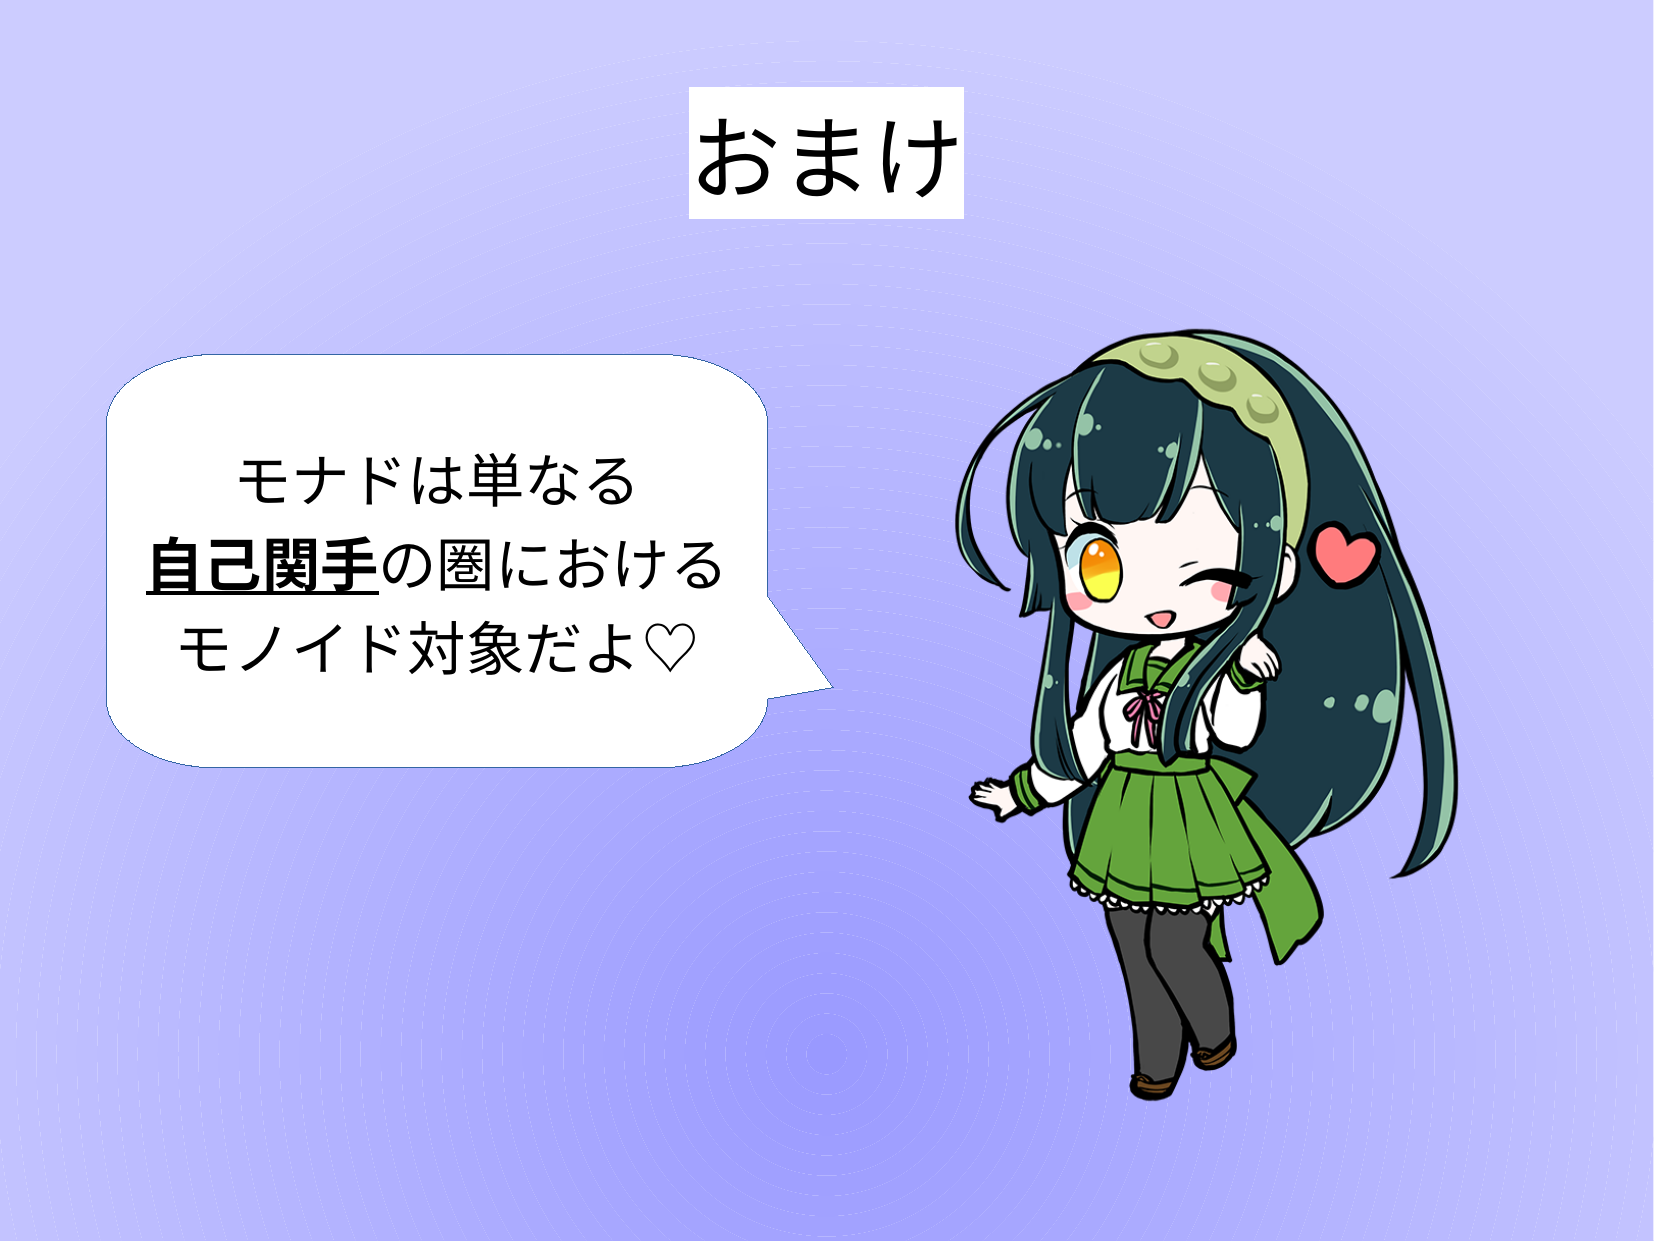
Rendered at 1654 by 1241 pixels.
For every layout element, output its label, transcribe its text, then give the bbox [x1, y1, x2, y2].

title おまけ [82, 49, 1571, 257]
picture [767, 307, 1583, 1123]
text_box モナドは単なる 自己関手の圏における モノイド対象だよ♡ [106, 354, 834, 768]
